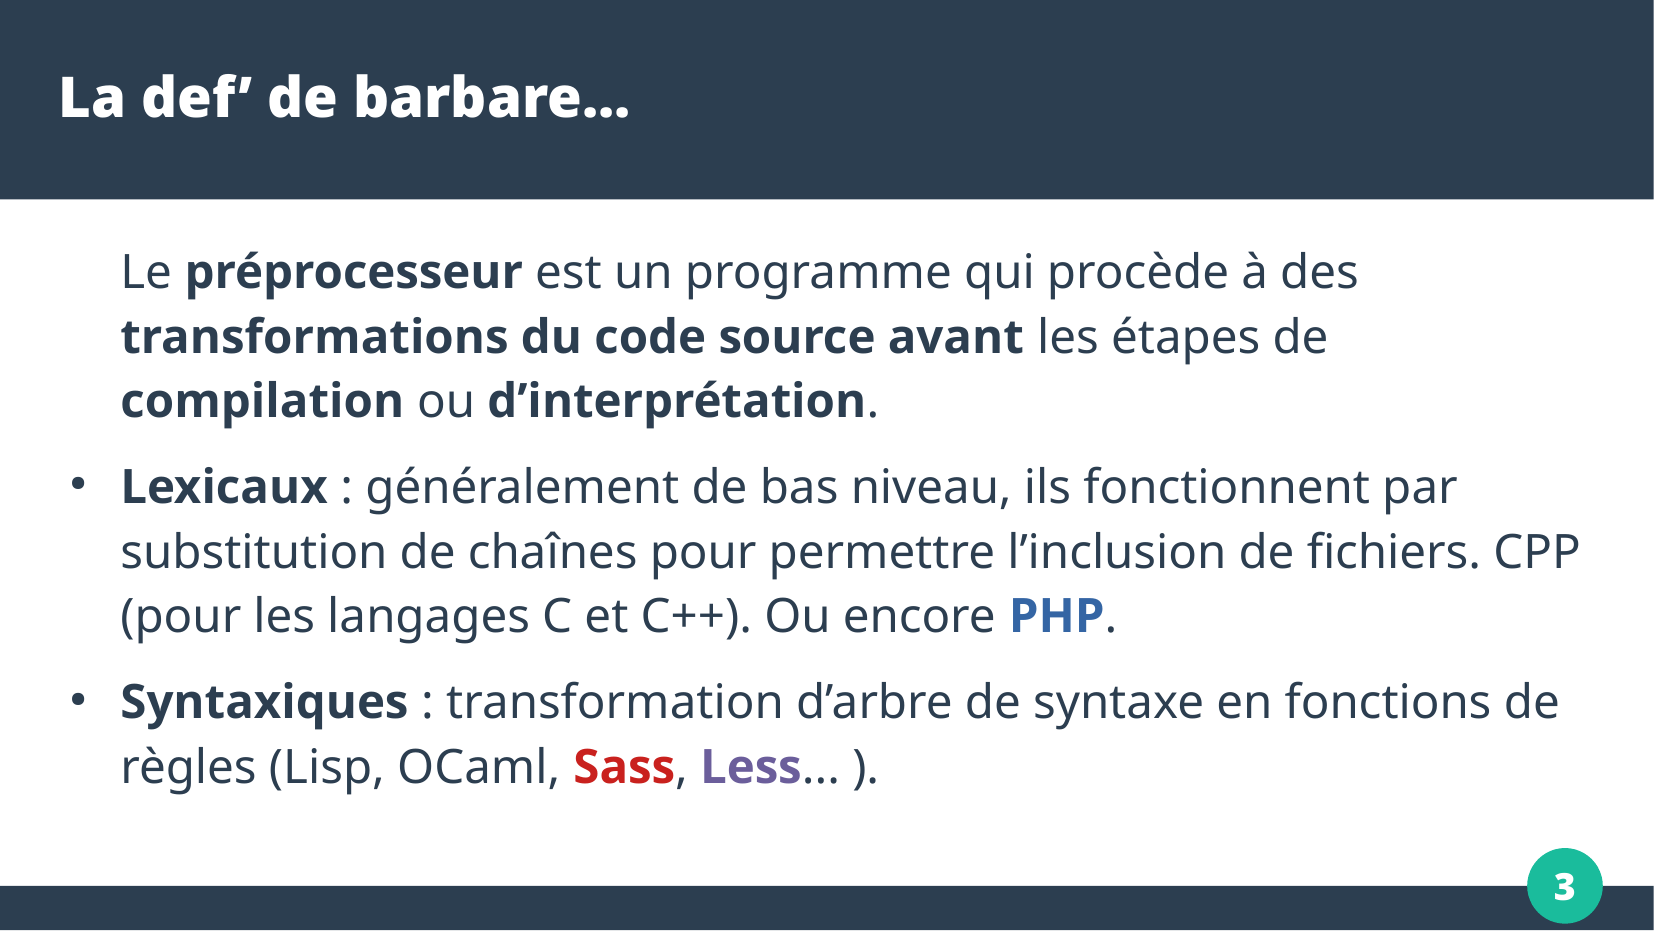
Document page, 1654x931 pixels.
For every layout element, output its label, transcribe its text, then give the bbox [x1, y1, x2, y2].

list Le préprocesseur est un programme qui procède à des transformations du code source avant les étapes de compilation ou d’interprétation. Lexicaux : généralement de bas niveau, ils fonctionnent par substitution de chaînes pour permettre l’inclusion de fichiers. CPP (pour les langages C et C++). Ou encore PHP. Syntaxiques : transformation d’arbre de syntaxe en fonctions de règles (Lisp, OCaml, Sass, Less... ). [53, 237, 1589, 798]
title La def’ de barbare... [59, 37, 1595, 156]
